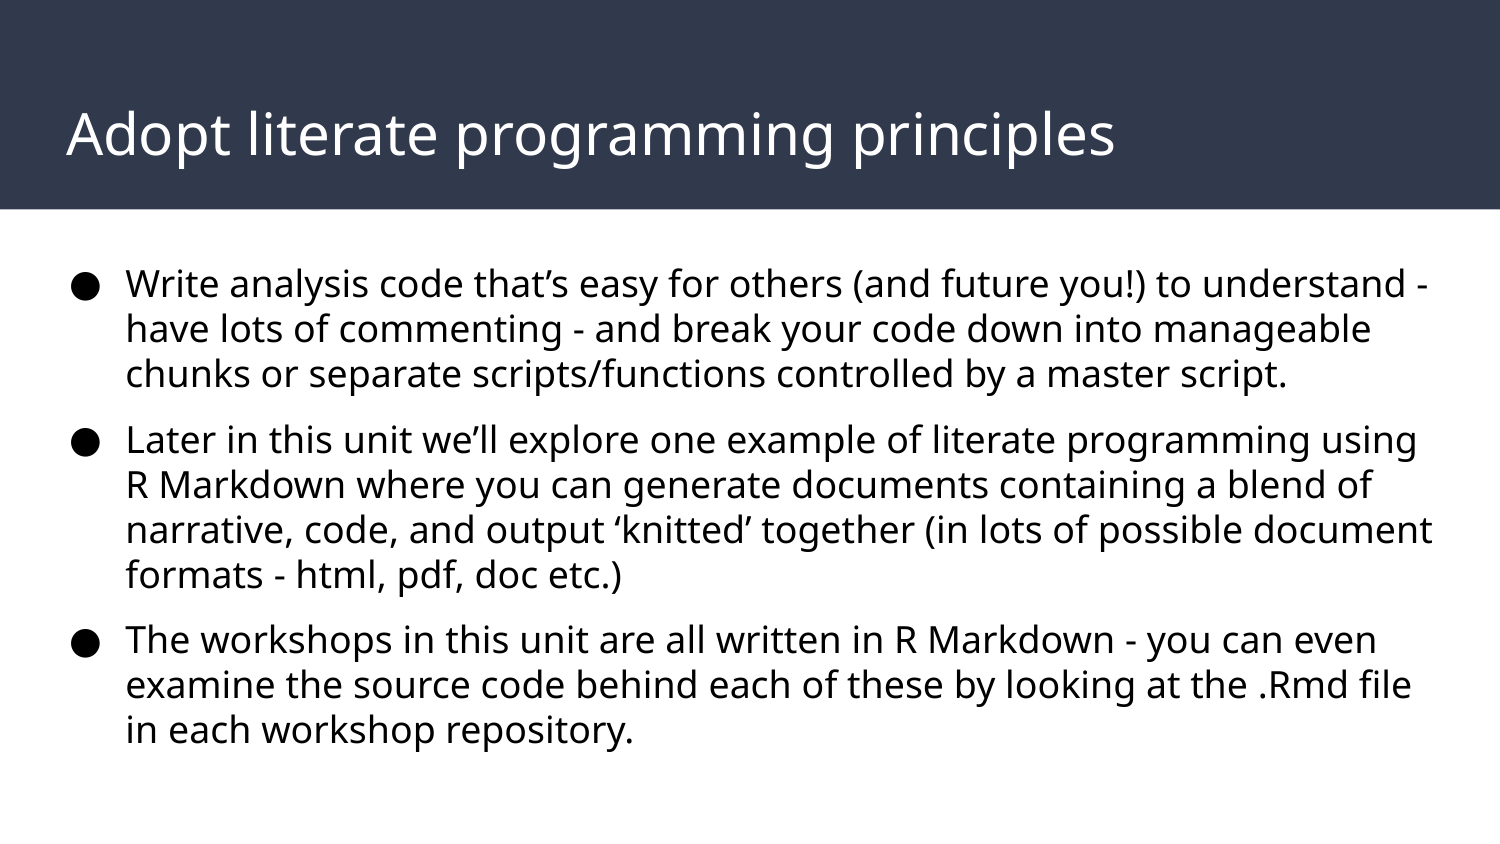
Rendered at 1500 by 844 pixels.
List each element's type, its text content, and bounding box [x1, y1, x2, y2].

title Adopt literate programming principles [51, 82, 1449, 185]
text_box Write analysis code that’s easy for others (and future you!) to understand - have lots of commenting - and break your code down into manageable chunks or separate scripts/functions controlled by a master script. Later in this unit we’ll explore one example of literate programming using R Markdown where you can generate documents containing a blend of narrative, code, and output ‘knitted’ together (in lots of possible document formats - html, pdf, doc etc.) The workshops in this unit are all written in R Markdown - you can even examine the source code behind each of these by looking at the .Rmd file in each workshop repository. [35, 244, 1454, 824]
